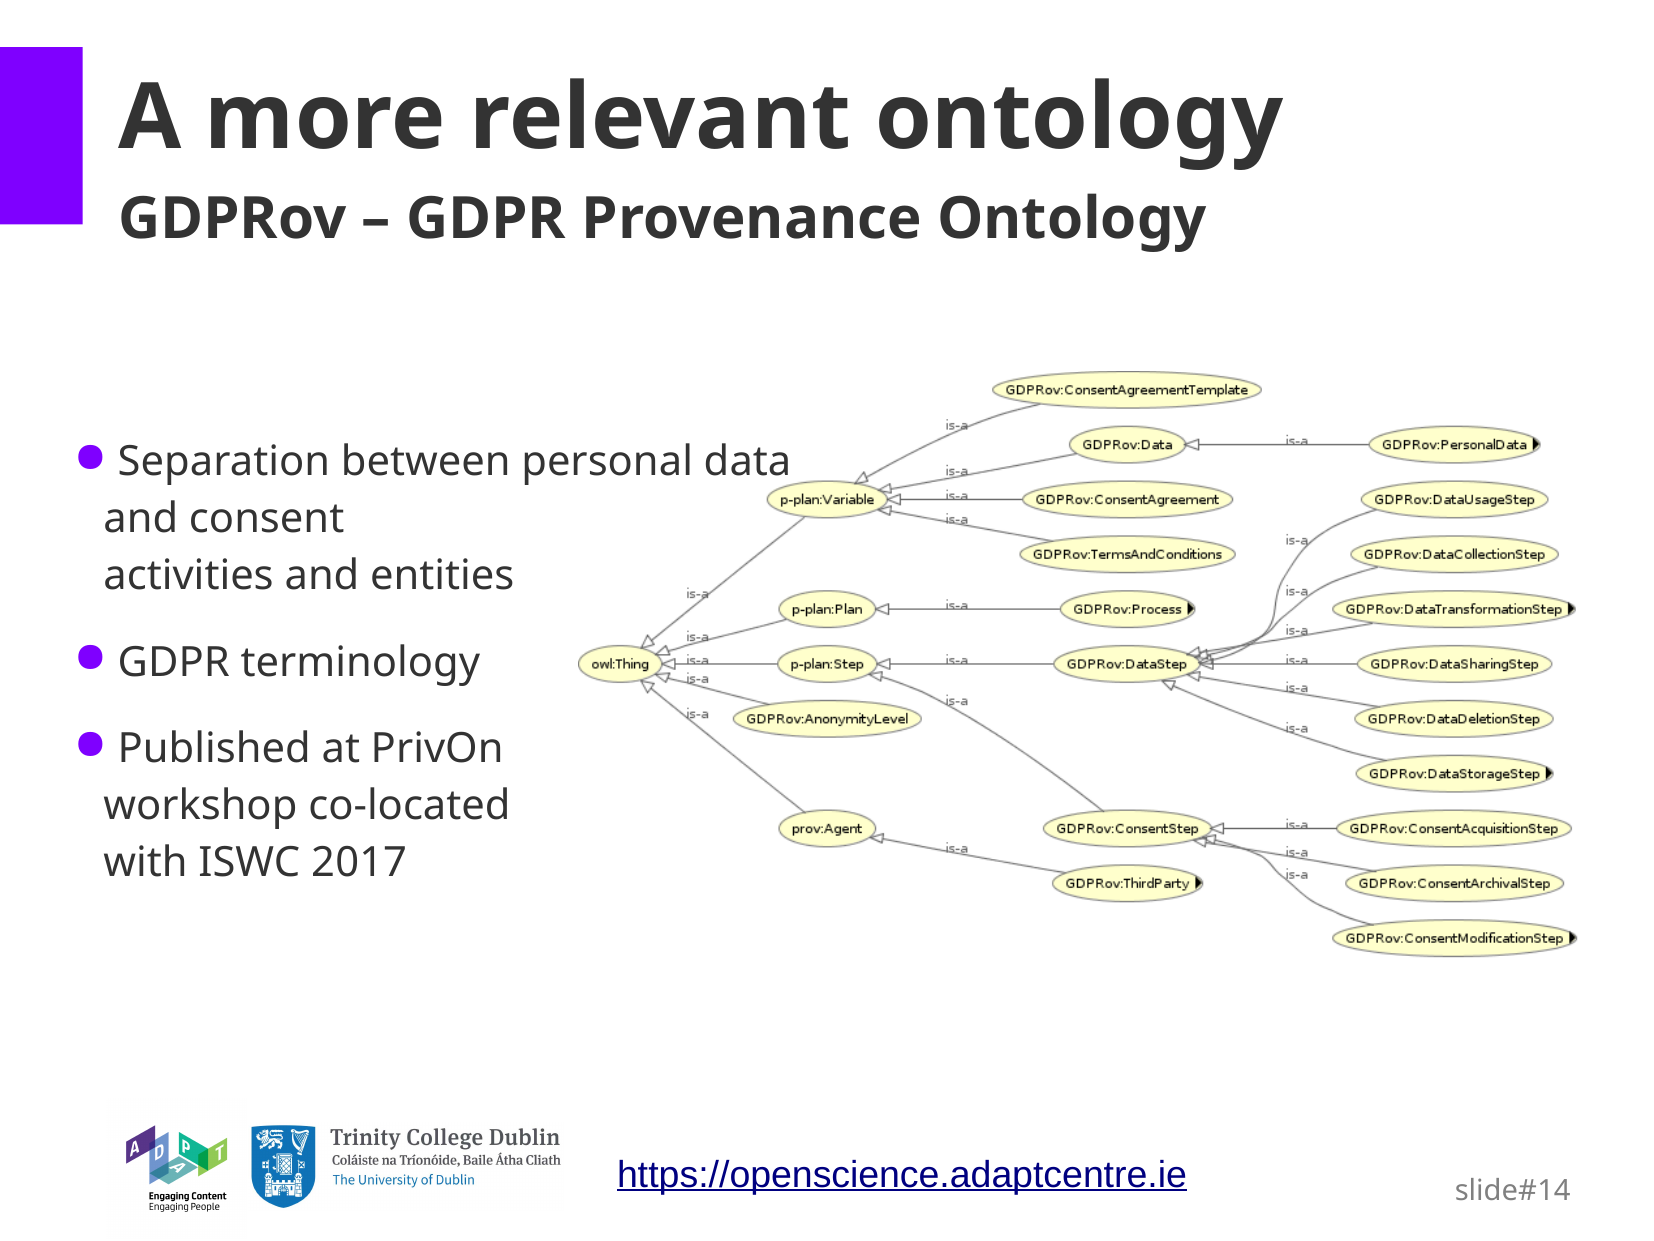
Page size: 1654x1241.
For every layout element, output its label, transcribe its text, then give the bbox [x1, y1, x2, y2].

picture [578, 371, 1589, 969]
list Separation between personal data and consent activities and entities GDPR terminology Published at PrivOn workshop co-located with ISWC 2017 [64, 431, 821, 1151]
picture [106, 1151, 247, 1239]
picture [248, 1151, 564, 1211]
title A more relevant ontology GDPRov – GDPR Provenance Ontology [118, 49, 1571, 257]
